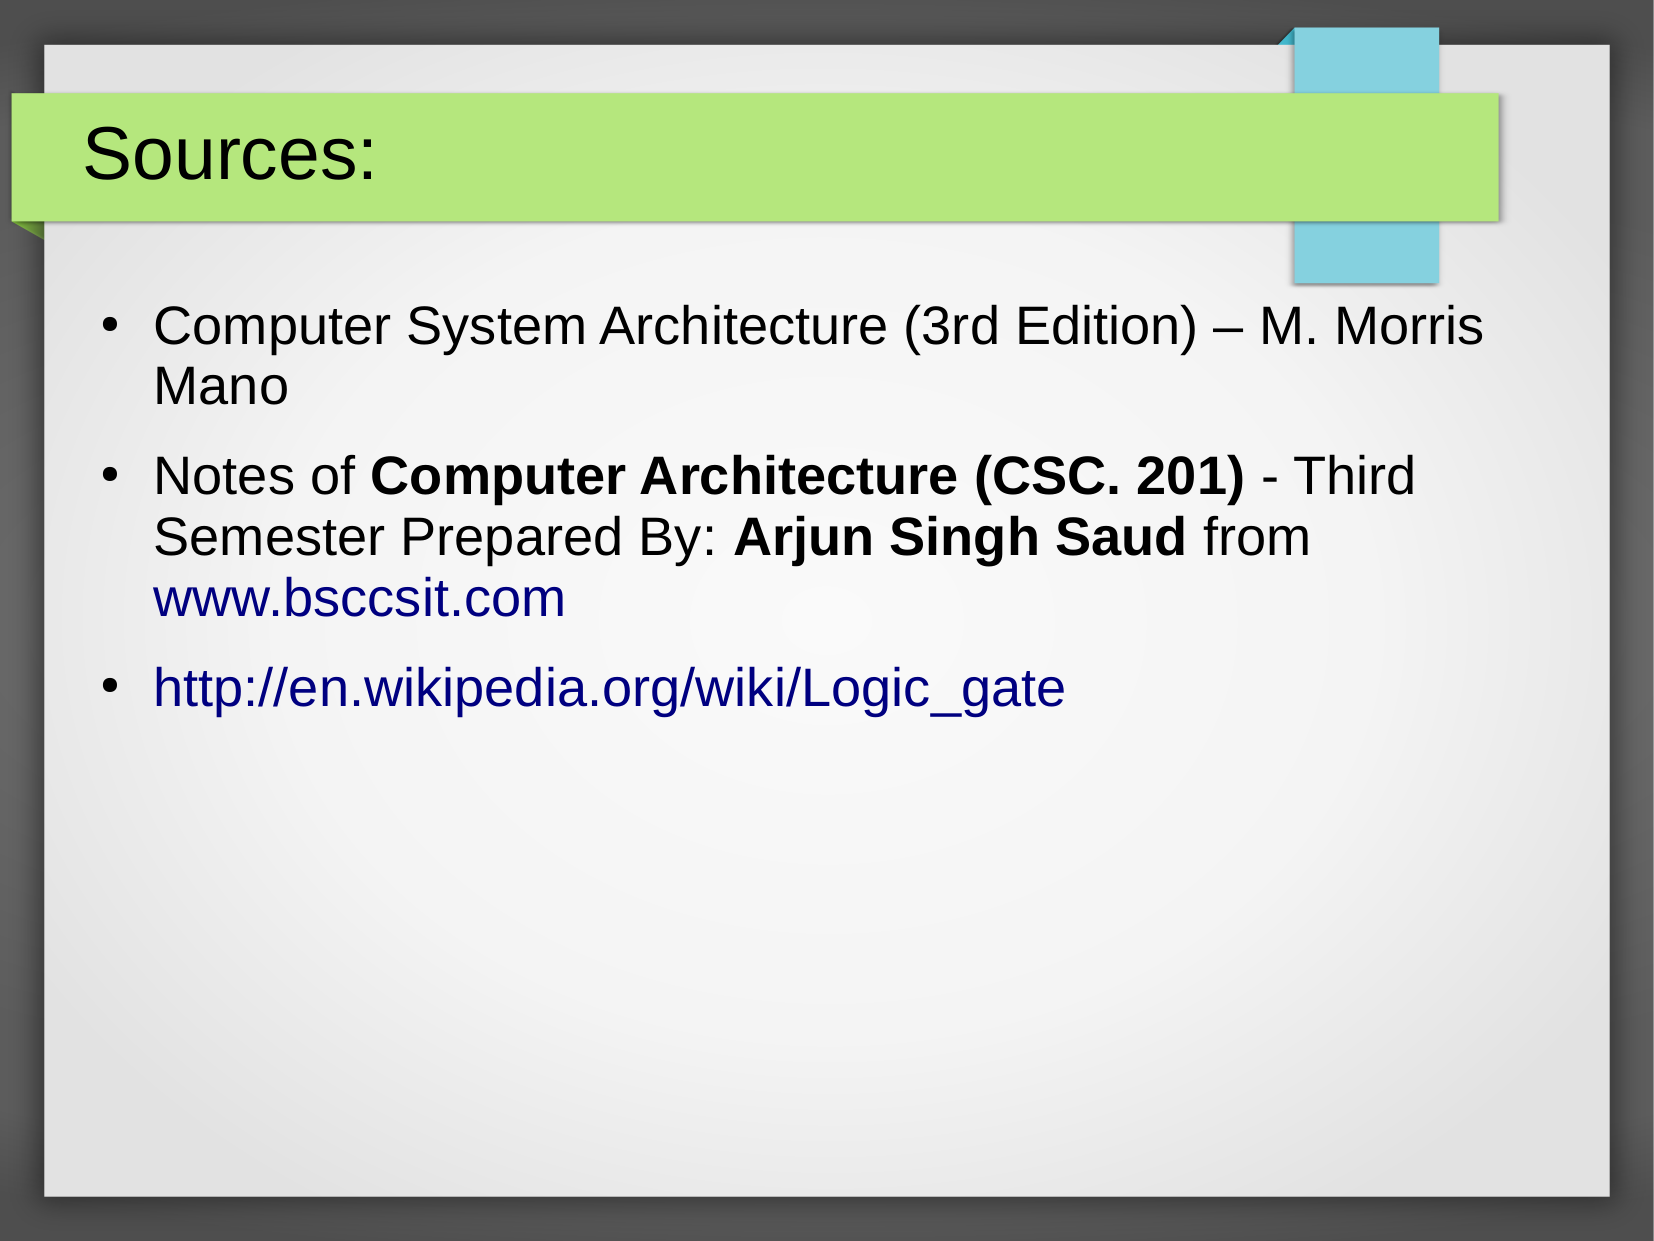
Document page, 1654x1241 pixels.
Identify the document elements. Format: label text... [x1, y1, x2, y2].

picture [0, 0, 1654, 1241]
title Sources: [82, 94, 1264, 213]
list Computer System Architecture (3rd Edition) – M. Morris Mano Notes of Computer Architecture (CSC. 201) - Third Semester Prepared By: Arjun Singh Saud from www.bsccsit.com http://en.wikipedia.org/wiki/Logic_gate [82, 295, 1571, 1015]
